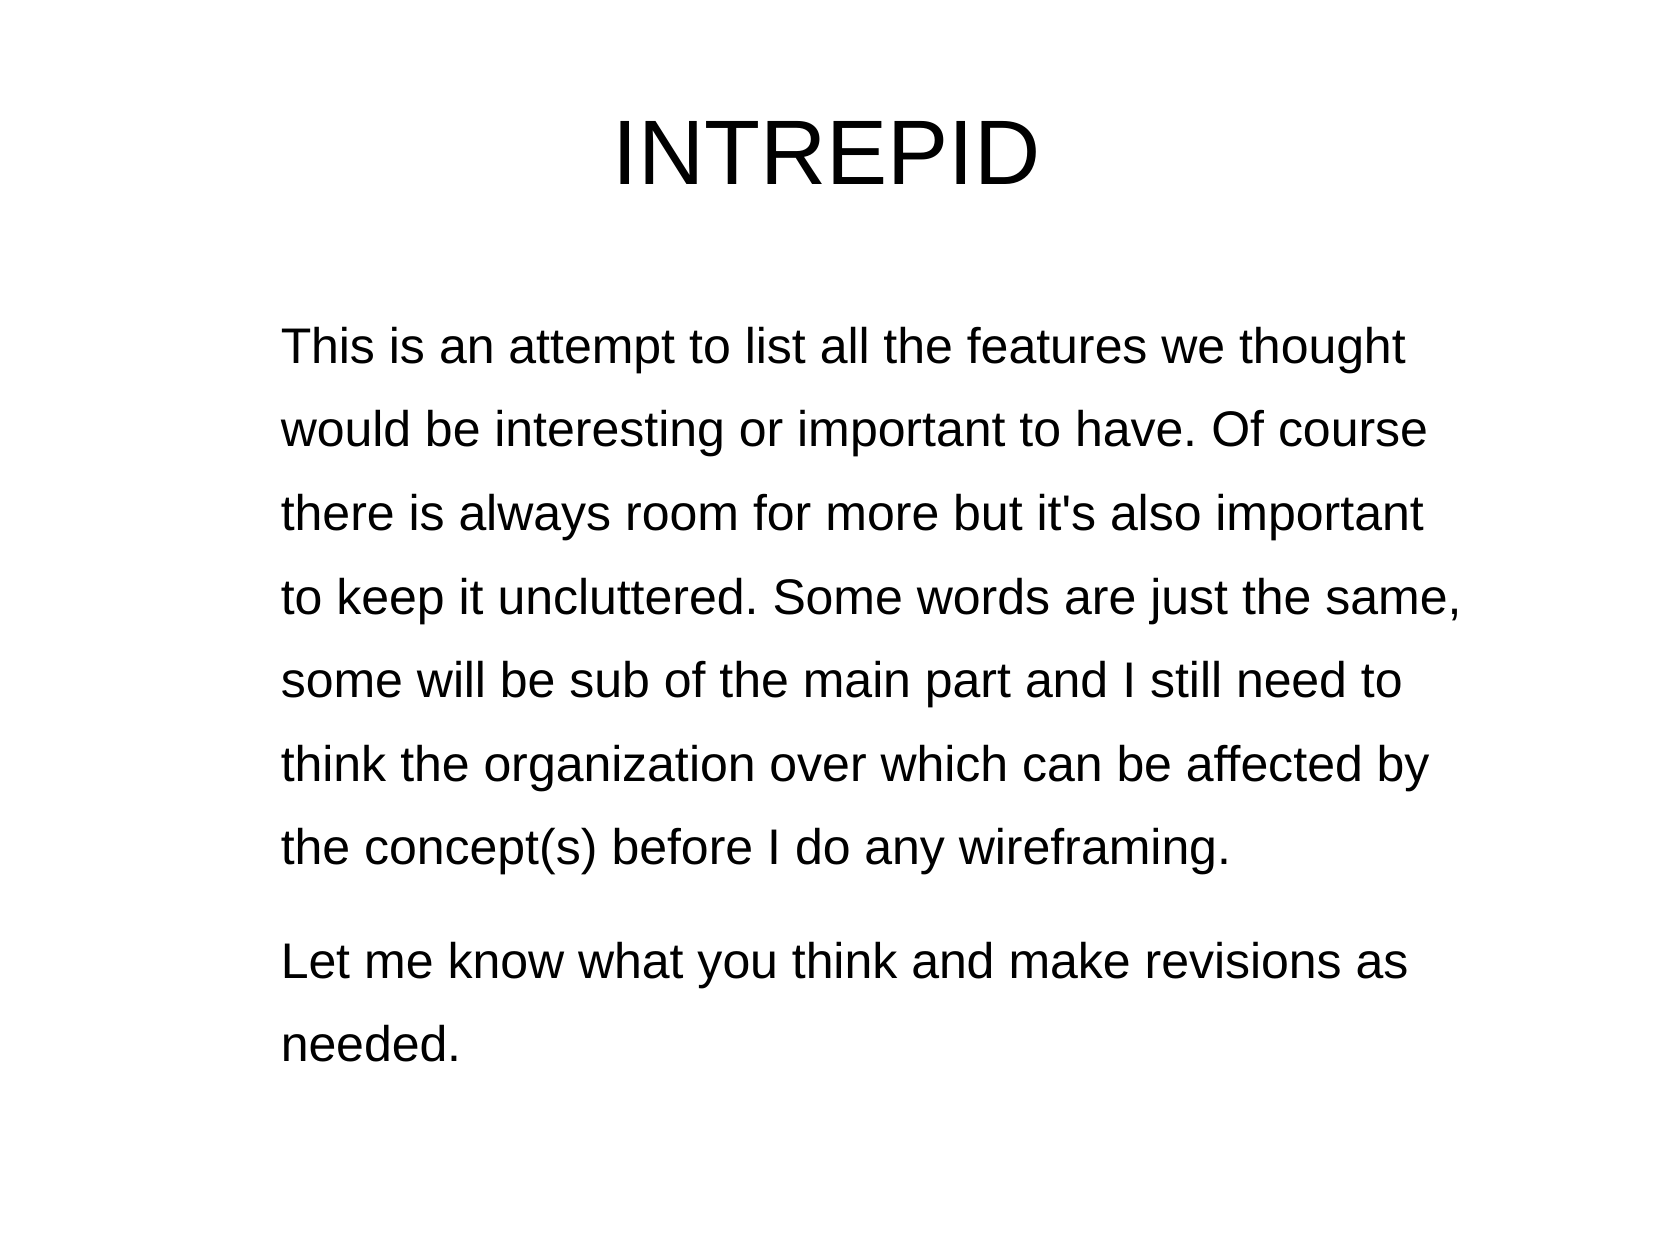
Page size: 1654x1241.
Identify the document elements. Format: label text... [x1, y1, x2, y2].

list This is an attempt to list all the features we thought would be interesting or important to have. Of course there is always room for more but it's also important to keep it uncluttered. Some words are just the same, some will be sub of the main part and I still need to think the organization over which can be affected by the concept(s) before I do any wireframing. Let me know what you think and make revisions as needed. [210, 290, 1471, 1109]
title INTREPID [82, 49, 1571, 257]
